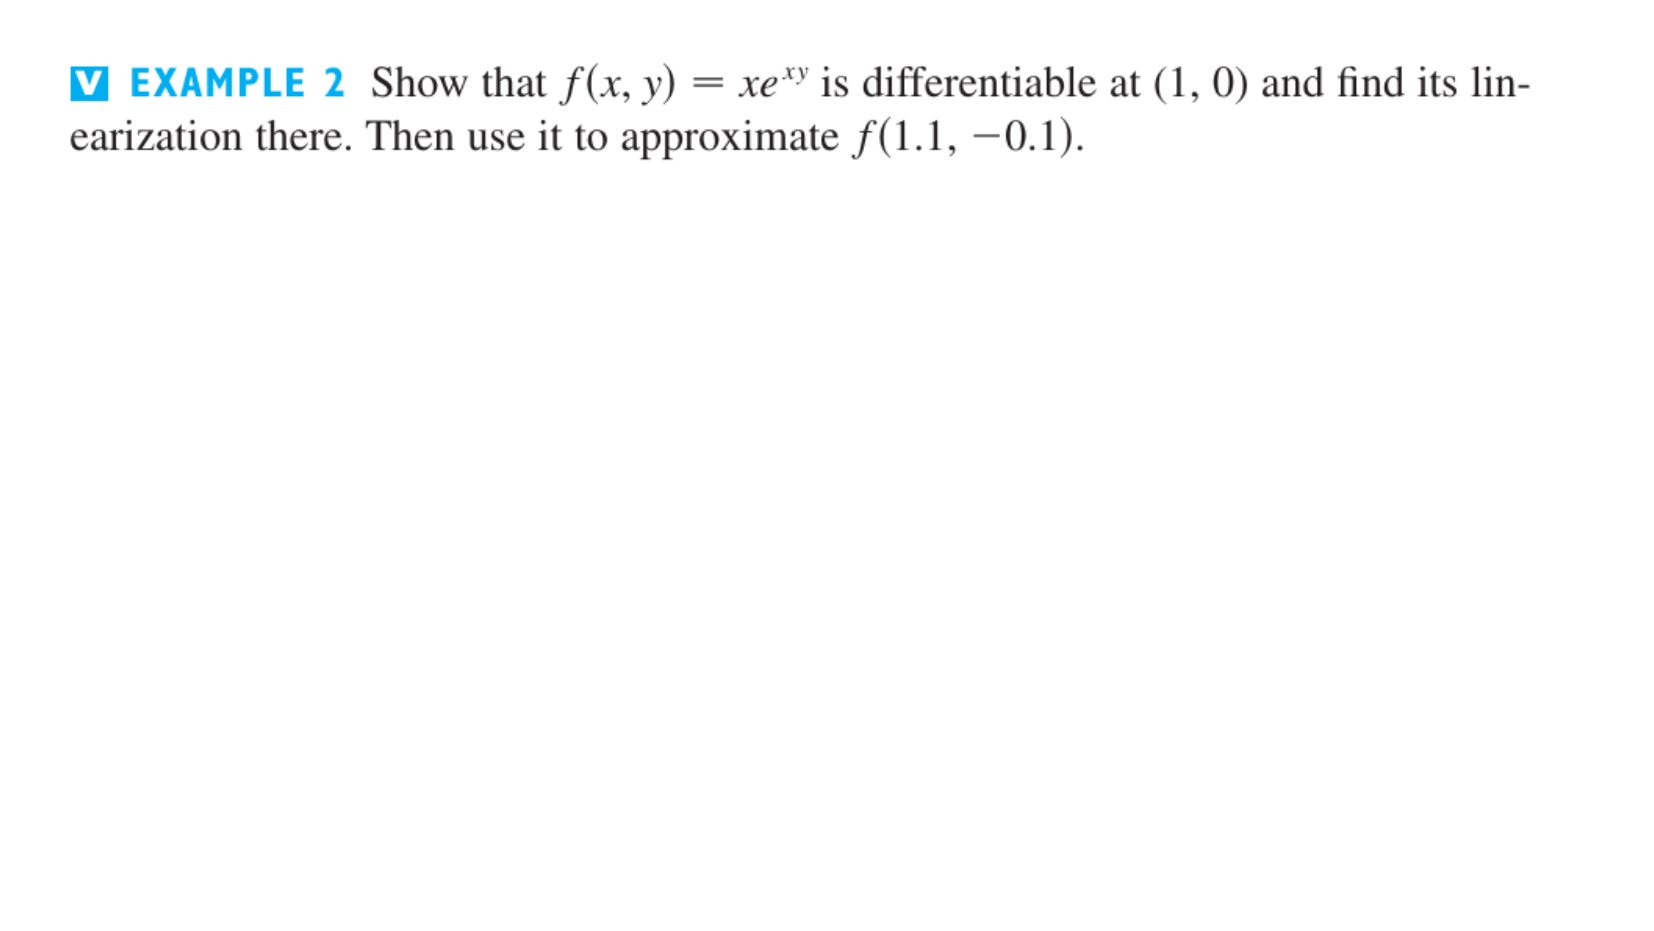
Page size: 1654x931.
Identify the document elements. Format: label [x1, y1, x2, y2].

picture [60, 51, 1560, 166]
